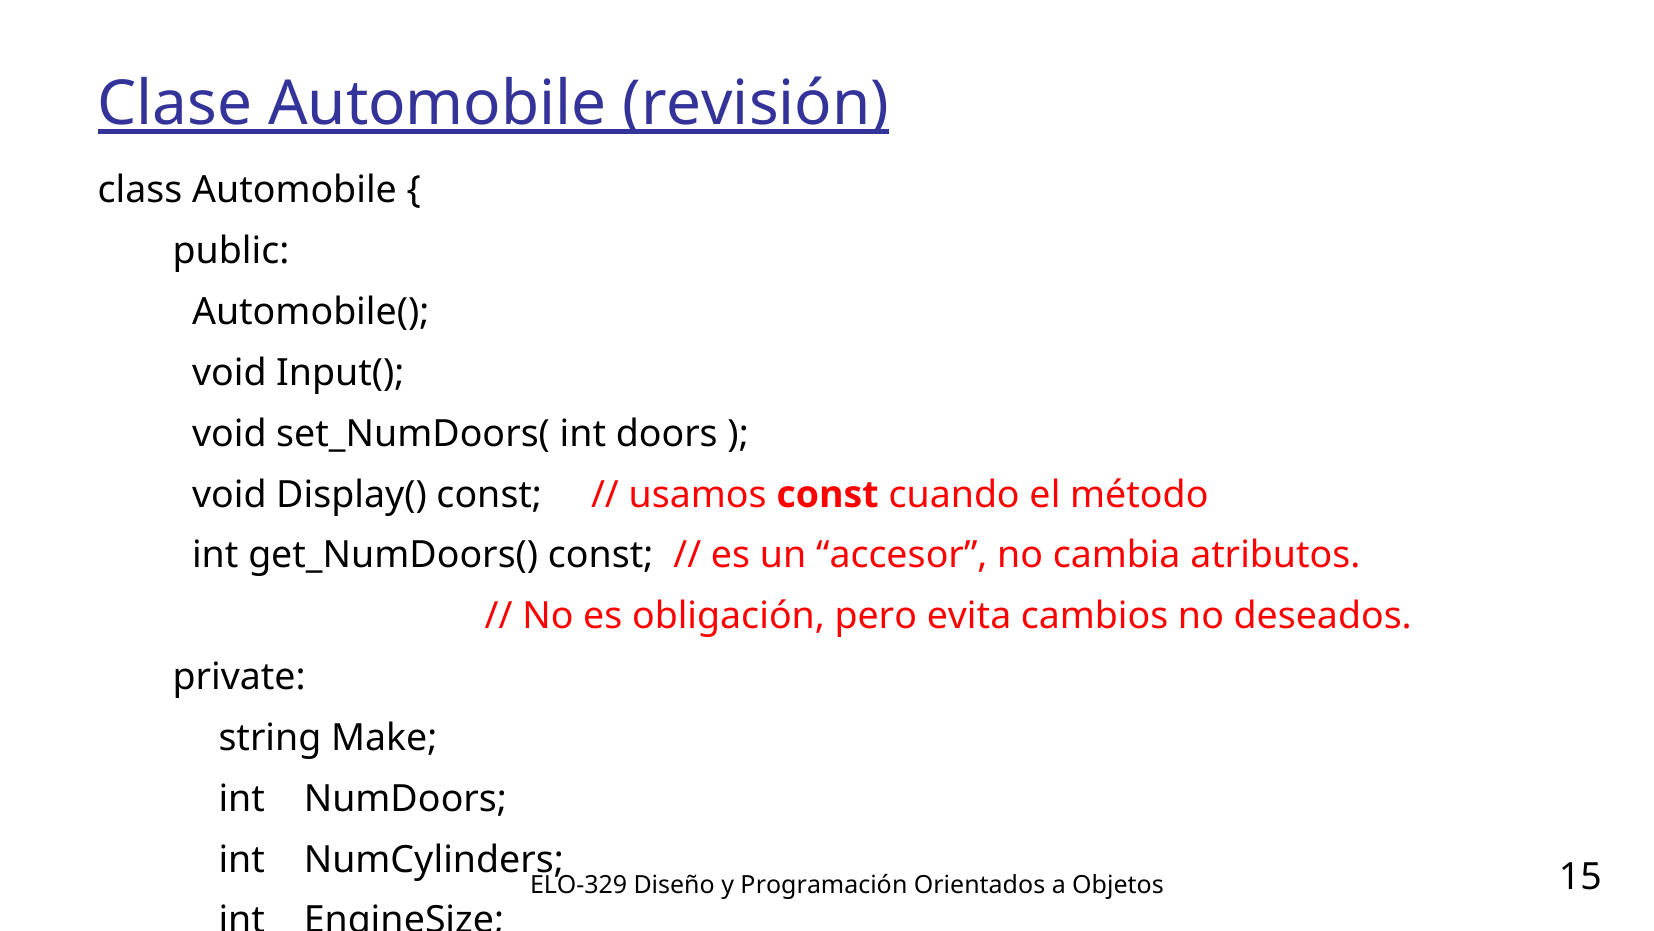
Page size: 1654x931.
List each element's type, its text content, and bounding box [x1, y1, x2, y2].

title Clase Automobile (revisión)‏ [82, 16, 1654, 151]
list class Automobile { public: Automobile(); void Input(); void set_NumDoors( int doors ); void Display() const; // usamos const cuando el método int get_NumDoors() const; // es un “accesor”, no cambia atributos. // No es obligación, pero evita cambios no deseados. private: string Make; int NumDoors; int NumCylinders; int EngineSize; }; [82, 155, 1612, 931]
